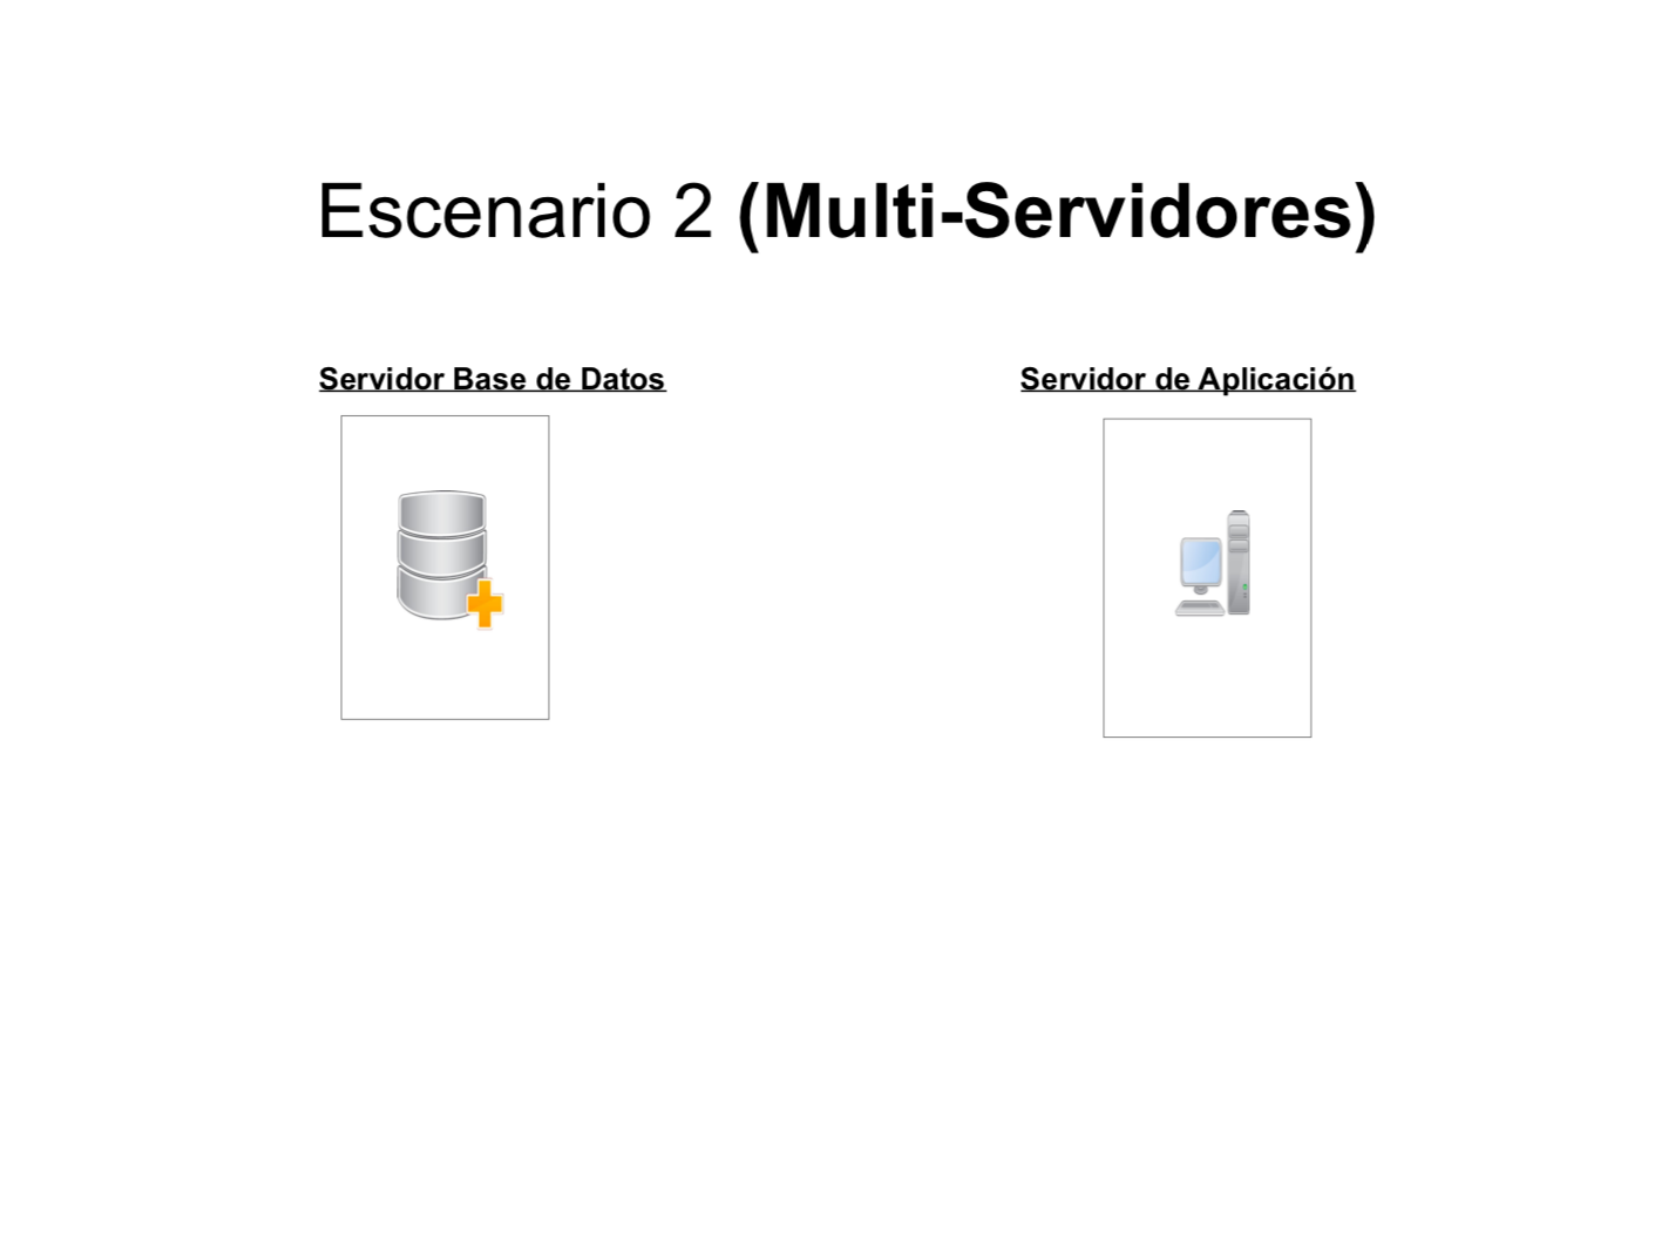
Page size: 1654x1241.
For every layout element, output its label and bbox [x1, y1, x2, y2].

picture [236, 94, 1519, 984]
